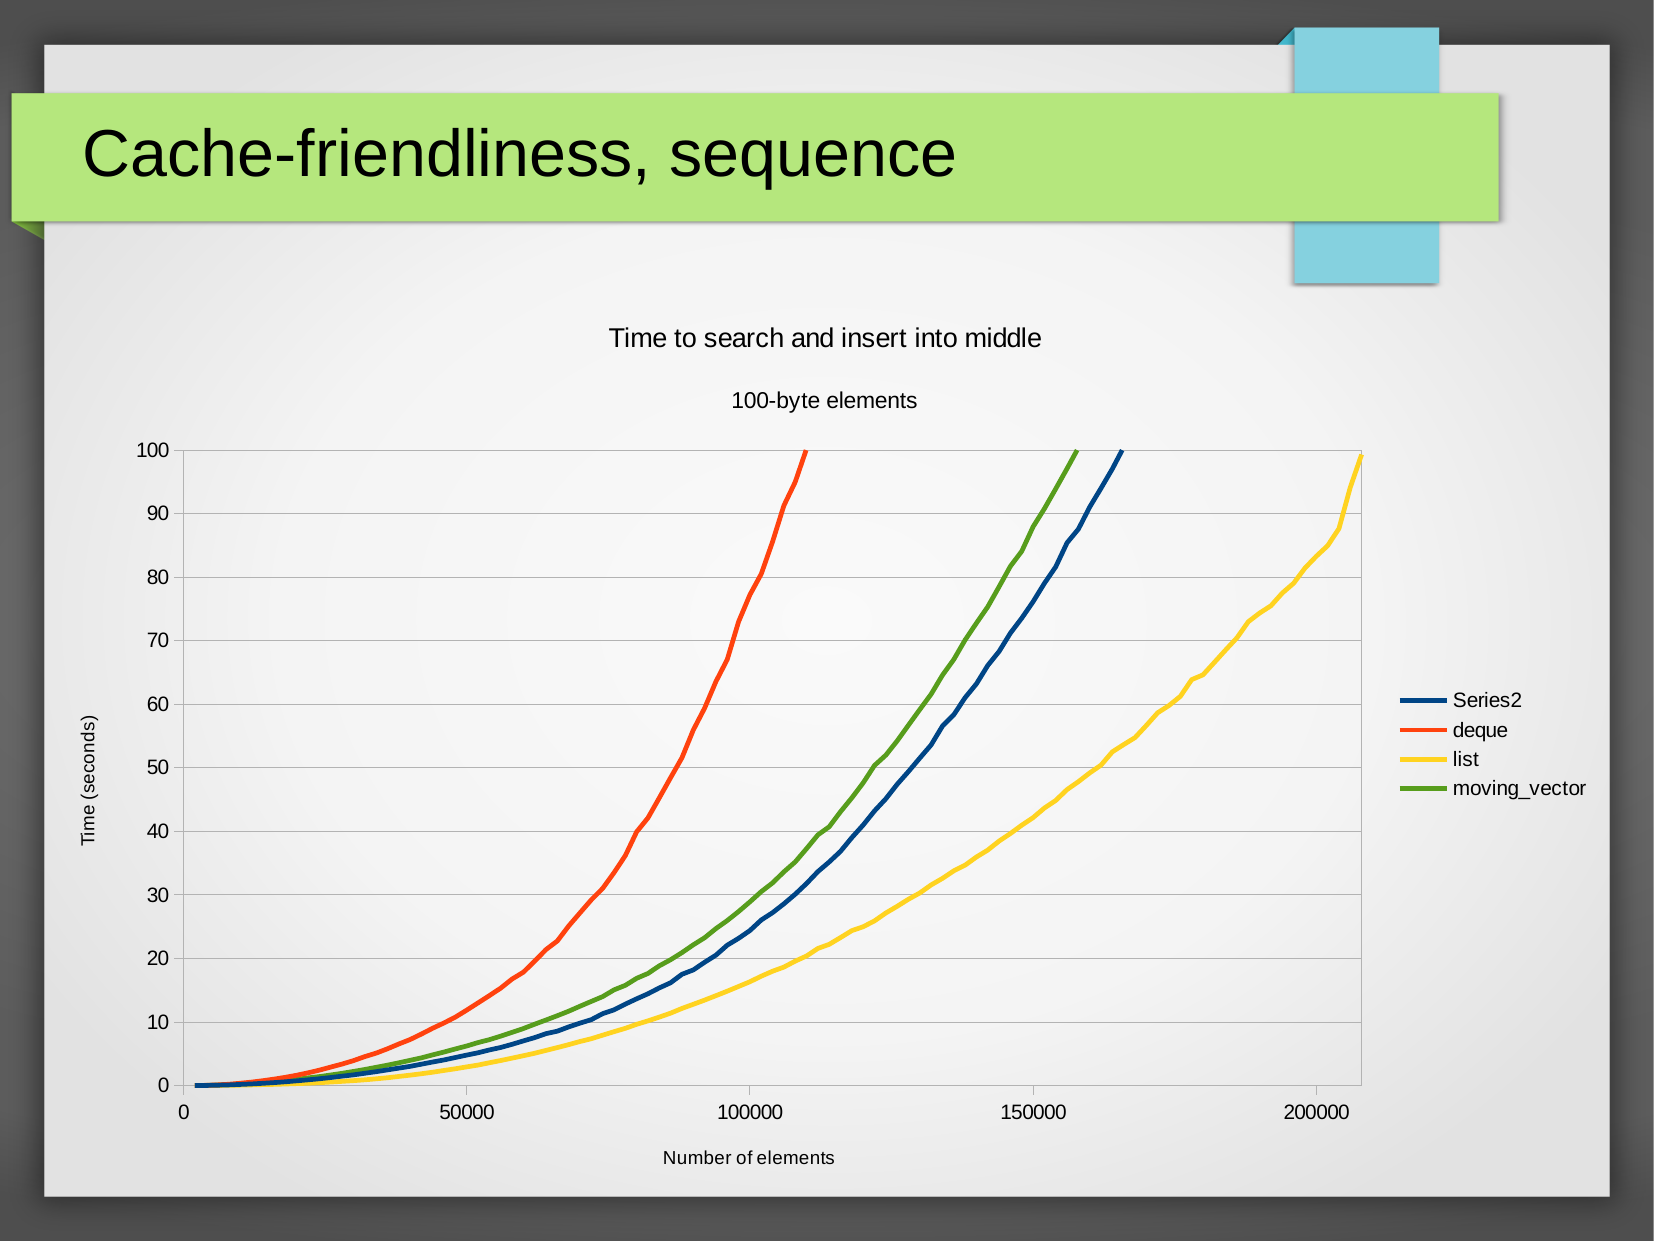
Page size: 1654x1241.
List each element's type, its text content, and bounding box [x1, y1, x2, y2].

title Cache-friendliness, sequence [82, 94, 1264, 213]
chart [45, 289, 1606, 1201]
picture [0, 0, 1654, 1241]
